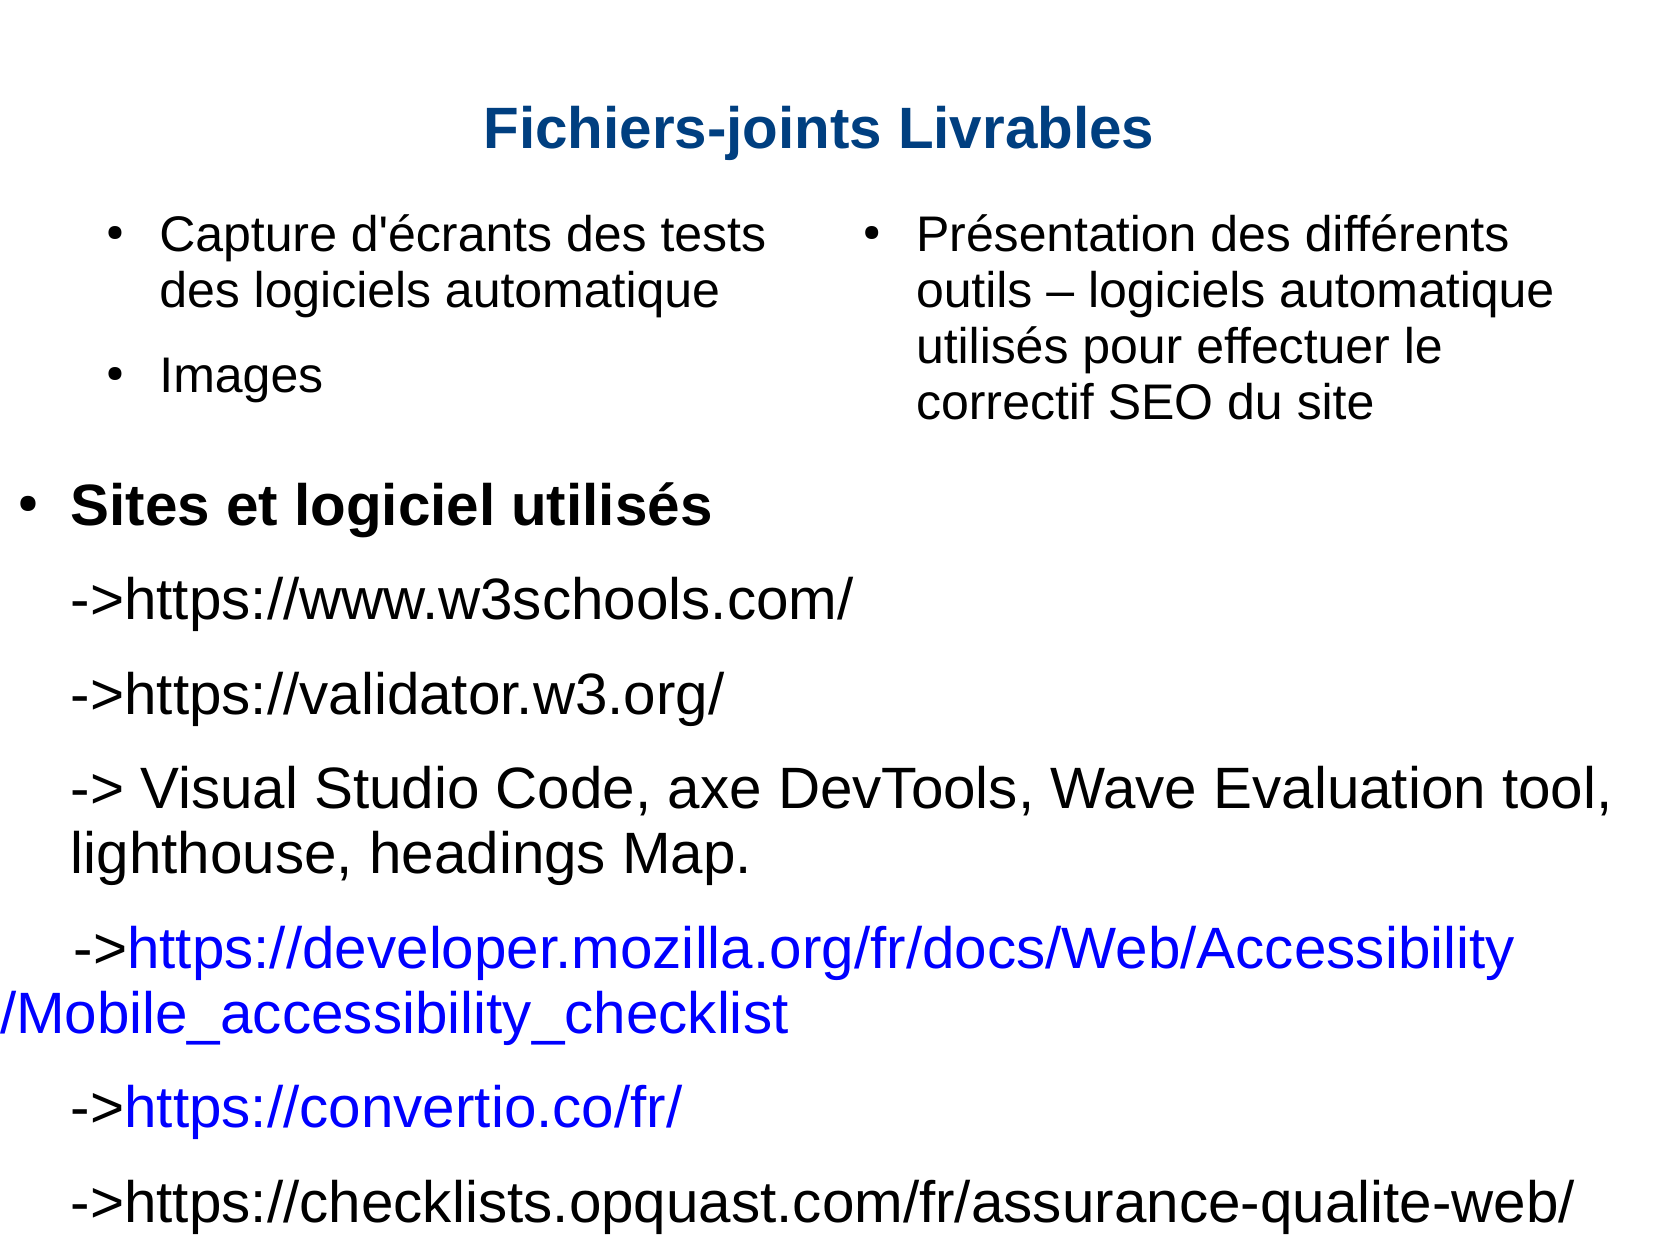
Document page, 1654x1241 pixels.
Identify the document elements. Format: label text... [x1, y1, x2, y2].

title Fichiers-joints Livrables [82, 49, 1536, 207]
list Sites et logiciel utilisés ->https://www.w3schools.com/ ->https://validator.w3.org/ -> Visual Studio Code, axe DevTools, Wave Evaluation tool, lighthouse, headings Map. ->https://developer.mozilla.org/fr/docs/Web/Accessibility /Mobile_accessibility_checklist ->https://convertio.co/fr/ ->https://checklists.opquast.com/fr/assurance-qualite-web/ [0, 472, 1654, 1241]
list Capture d'écrants des tests des logiciels automatique Images [88, 206, 827, 472]
list Présentation des différents outils – logiciels automatique utilisés pour effectuer le correctif SEO du site [845, 206, 1625, 472]
